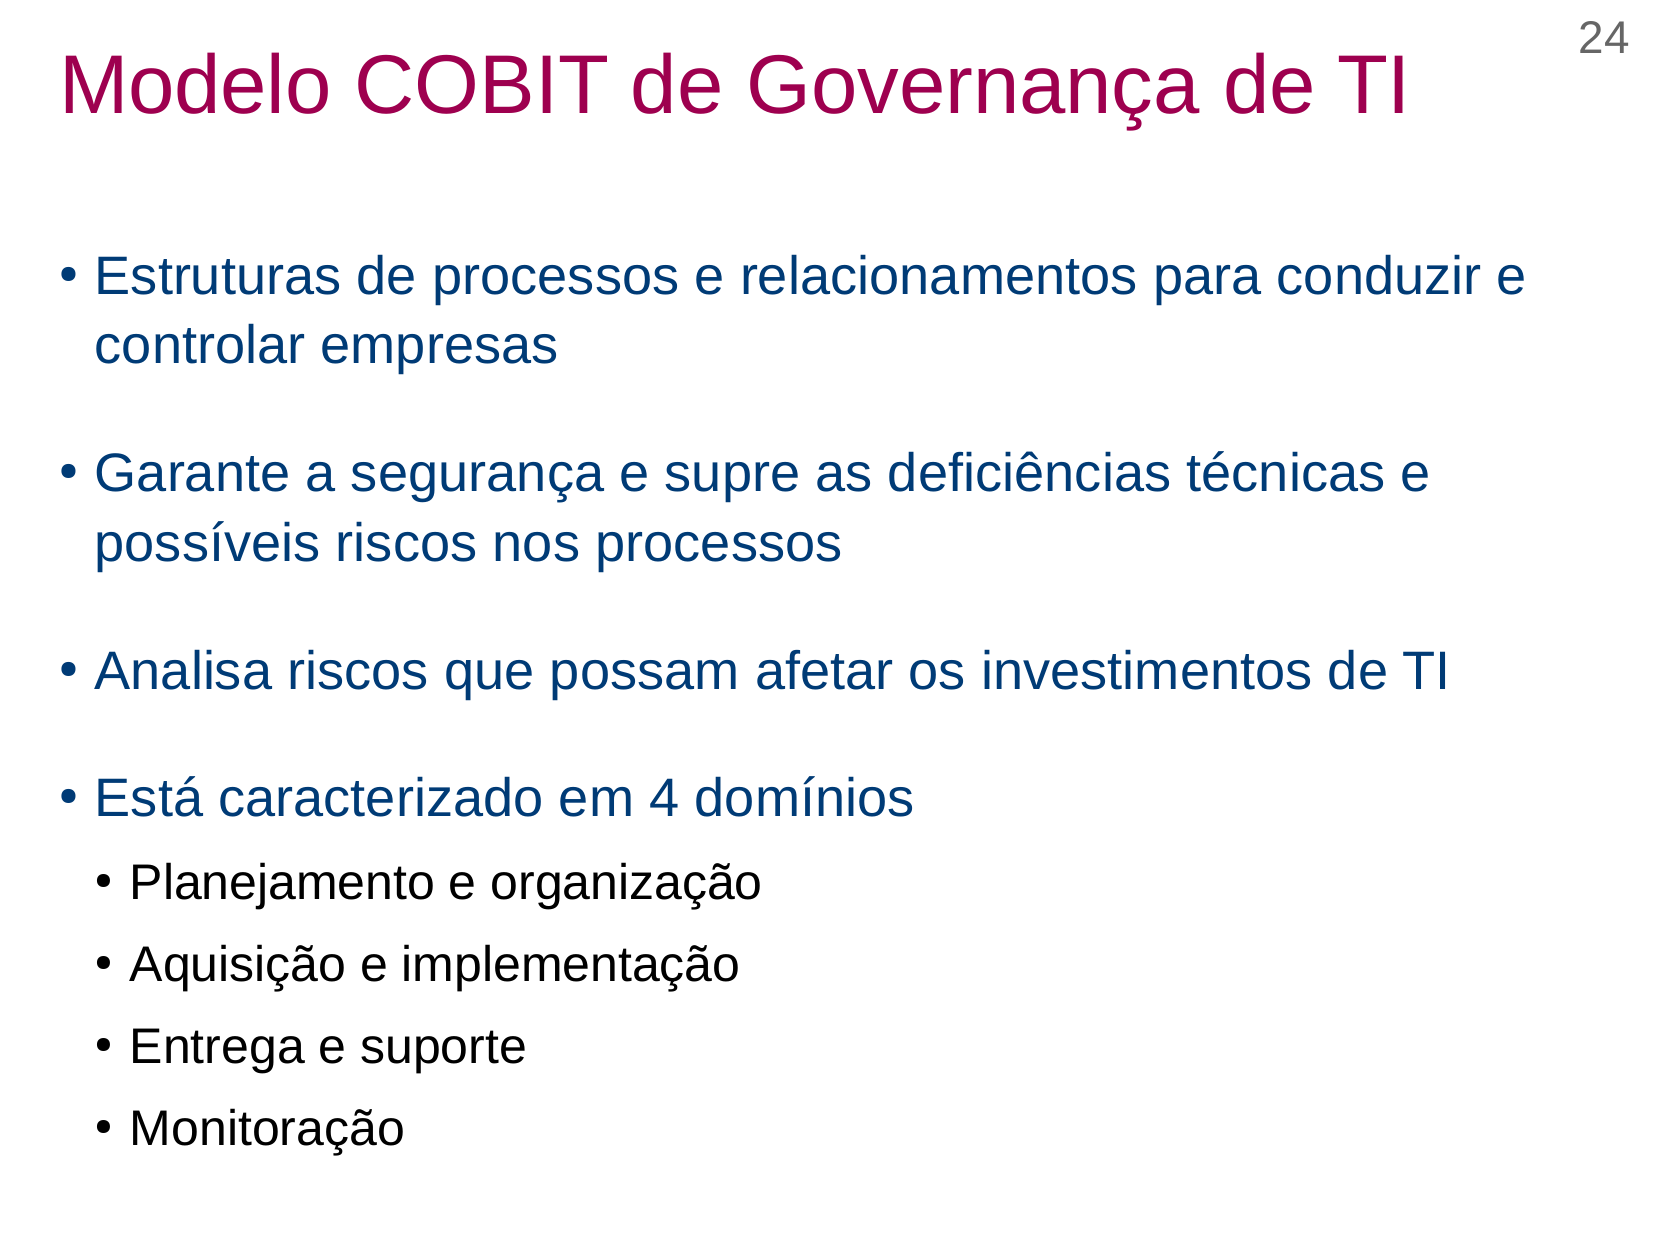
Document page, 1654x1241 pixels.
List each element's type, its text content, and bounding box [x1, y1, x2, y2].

list Estruturas de processos e relacionamentos para conduzir e controlar empresas Garante a segurança e supre as deficiências técnicas e possíveis riscos nos processos Analisa riscos que possam afetar os investimentos de TI Está caracterizado em 4 domínios Planejamento e organização Aquisição e implementação Entrega e suporte Monitoração [59, 236, 1595, 1211]
title Modelo COBIT de Governança de TI [59, 29, 1595, 148]
